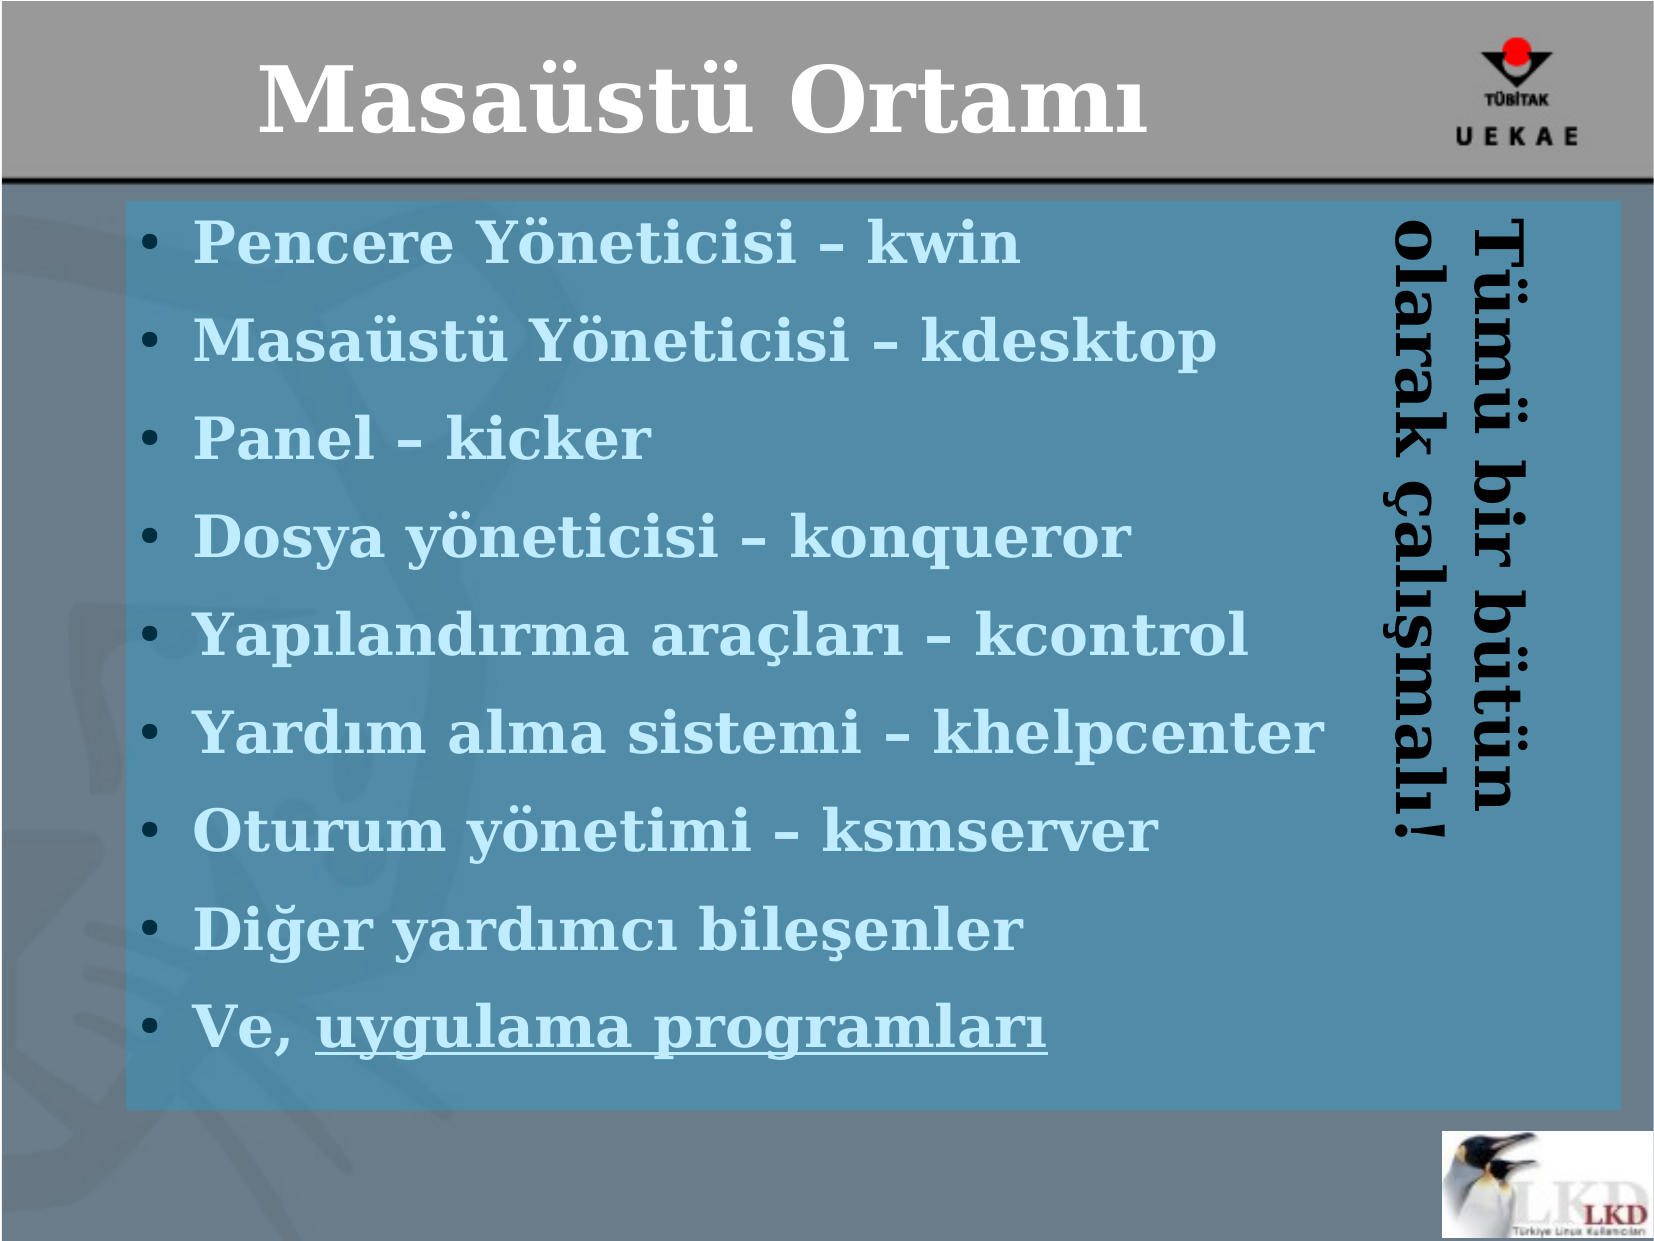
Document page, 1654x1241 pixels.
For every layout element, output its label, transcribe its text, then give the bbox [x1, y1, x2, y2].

title Masaüstü Ortamı [0, 0, 1410, 204]
text_box Tümü bir bütün olarak çalışmalı! [1380, 218, 1538, 1024]
picture [1, 1, 1654, 1241]
list Pencere Yöneticisi – kwin Masaüstü Yöneticisi – kdesktop Panel – kicker Dosya yöneticisi – konqueror Yapılandırma araçları – kcontrol Yardım alma sistemi – khelpcenter Oturum yönetimi – ksmserver Diğer yardımcı bileşenler Ve, uygulama programları [121, 208, 1534, 1174]
text_box [125, 200, 1621, 1111]
